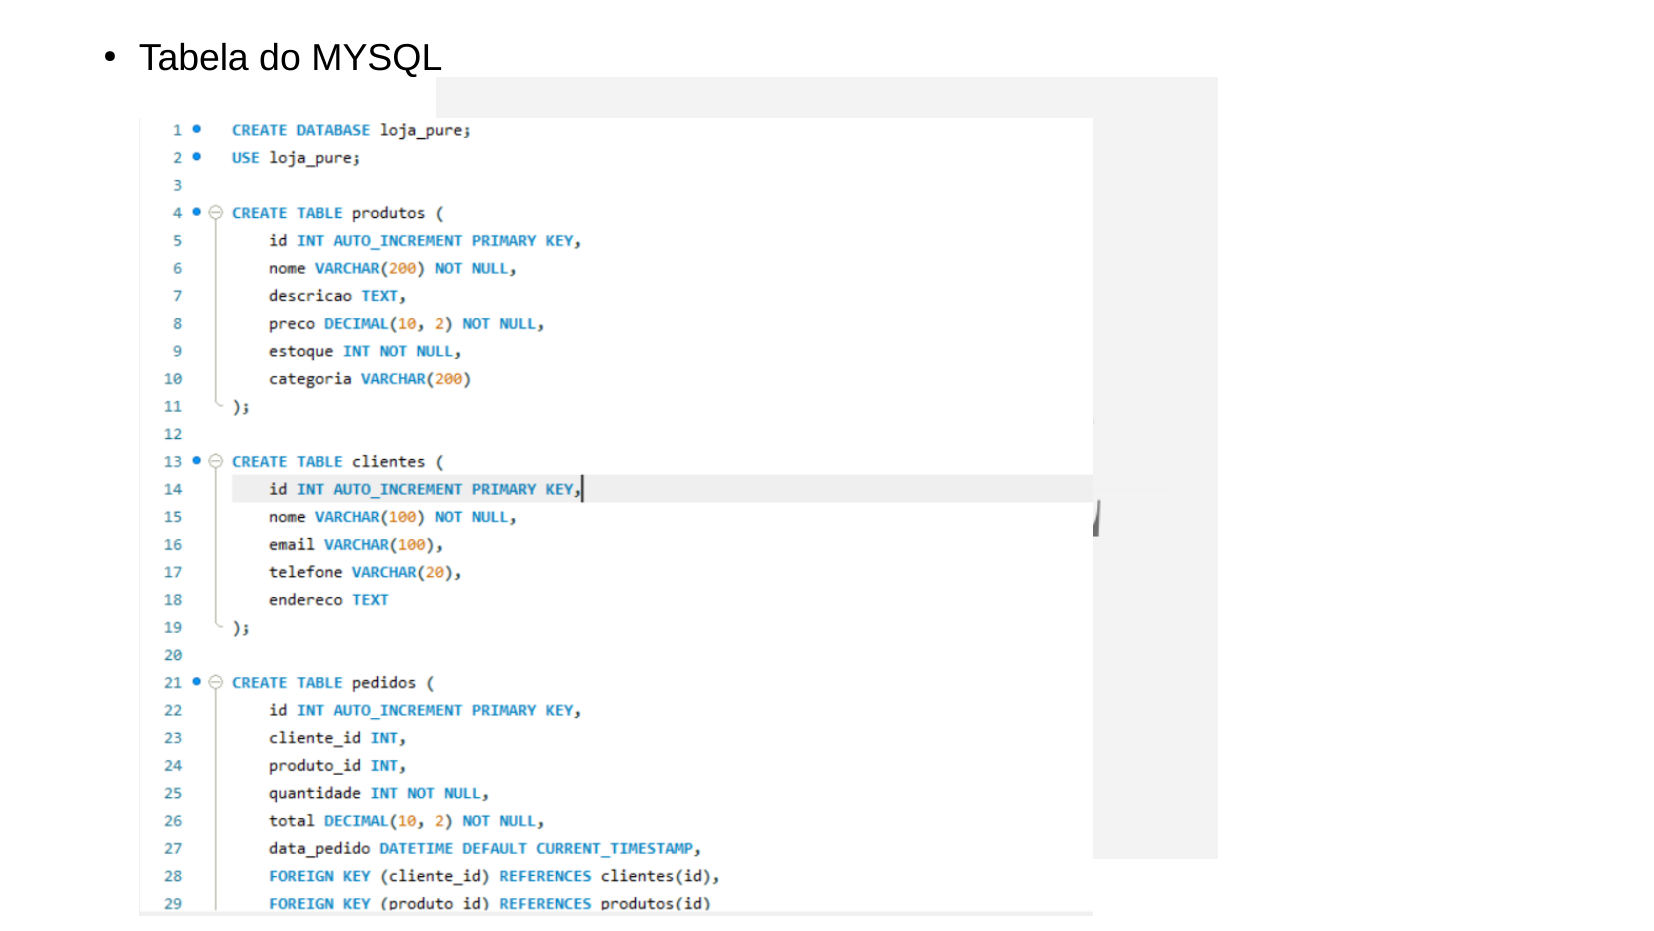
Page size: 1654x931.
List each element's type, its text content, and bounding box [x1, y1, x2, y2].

text_box Tabela do MYSQL [88, 29, 1218, 87]
picture [139, 118, 1093, 916]
text_box [59, 88, 1388, 886]
